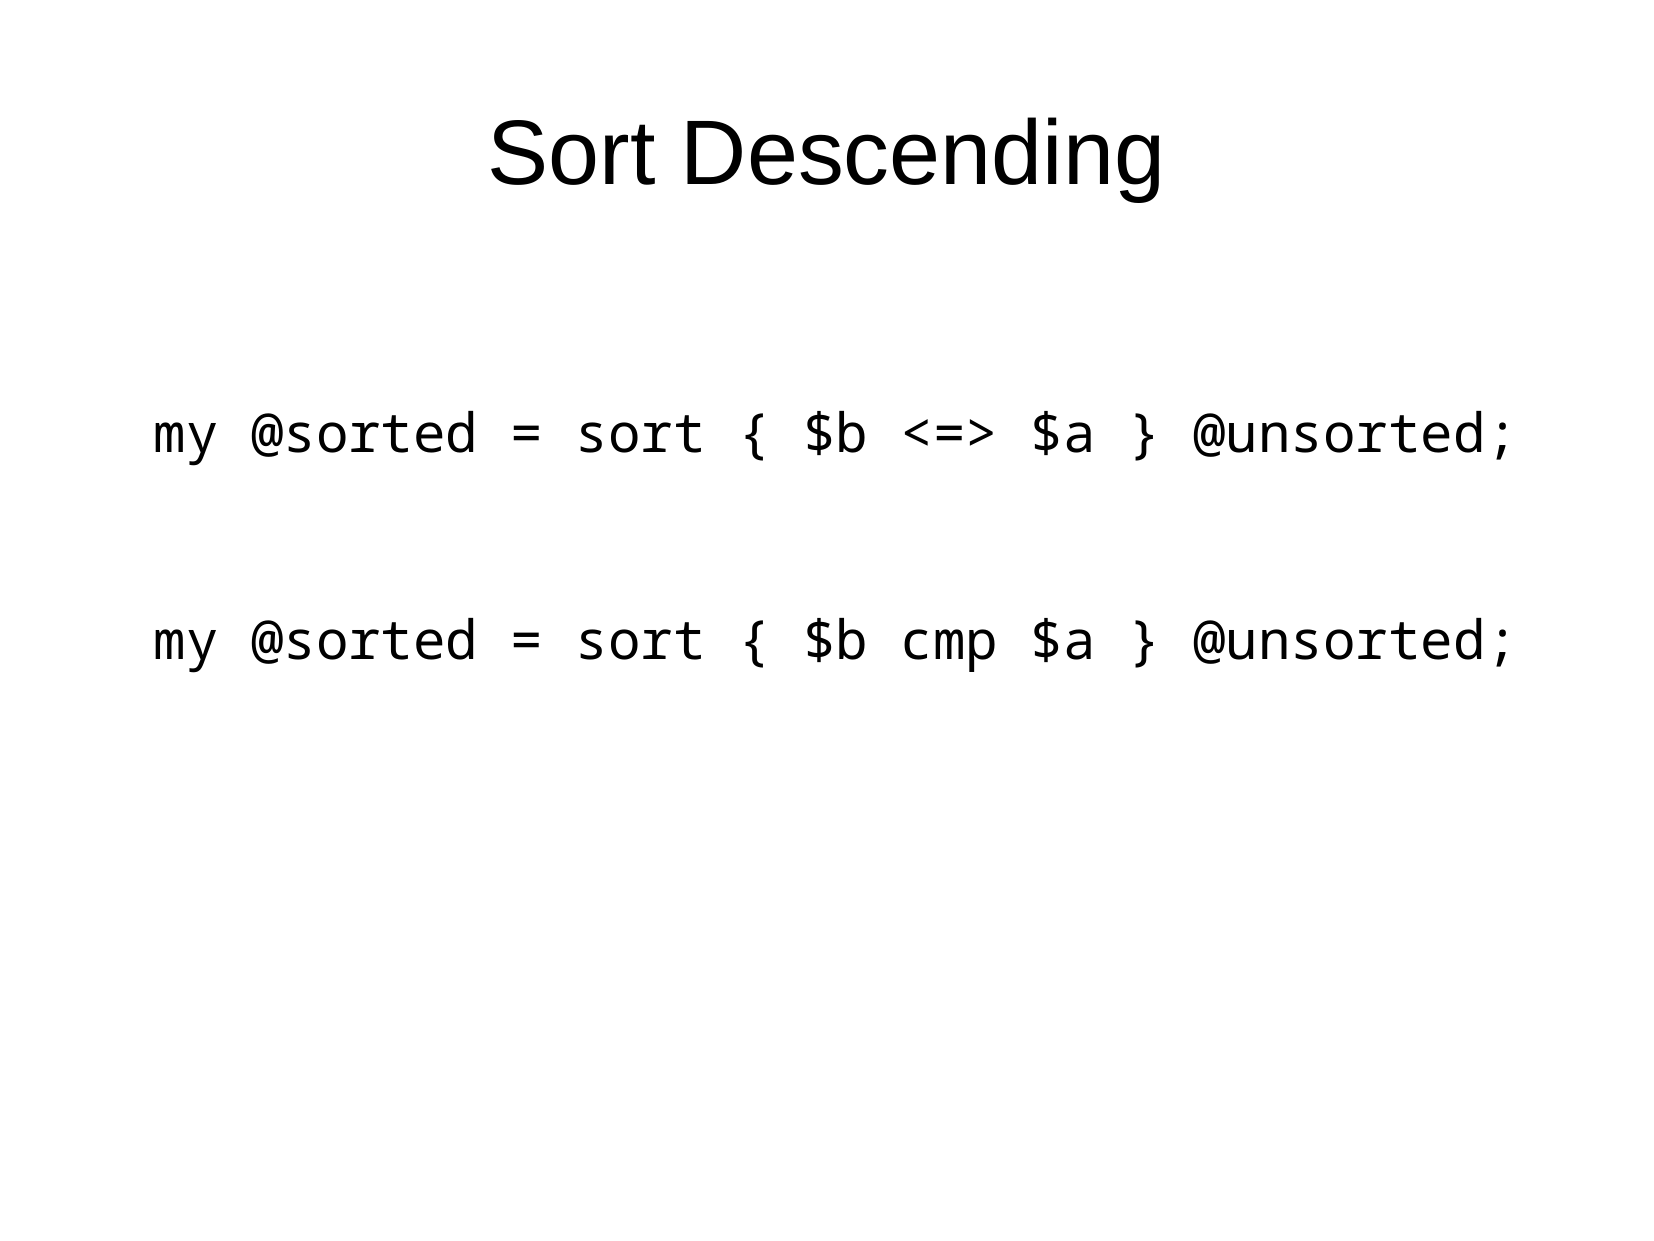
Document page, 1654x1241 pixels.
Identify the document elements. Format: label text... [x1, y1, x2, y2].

list my @sorted = sort { $b <=> $a } @unsorted; my @sorted = sort { $b cmp $a } @unsorted; [82, 290, 1571, 1010]
title Sort Descending [82, 49, 1571, 257]
